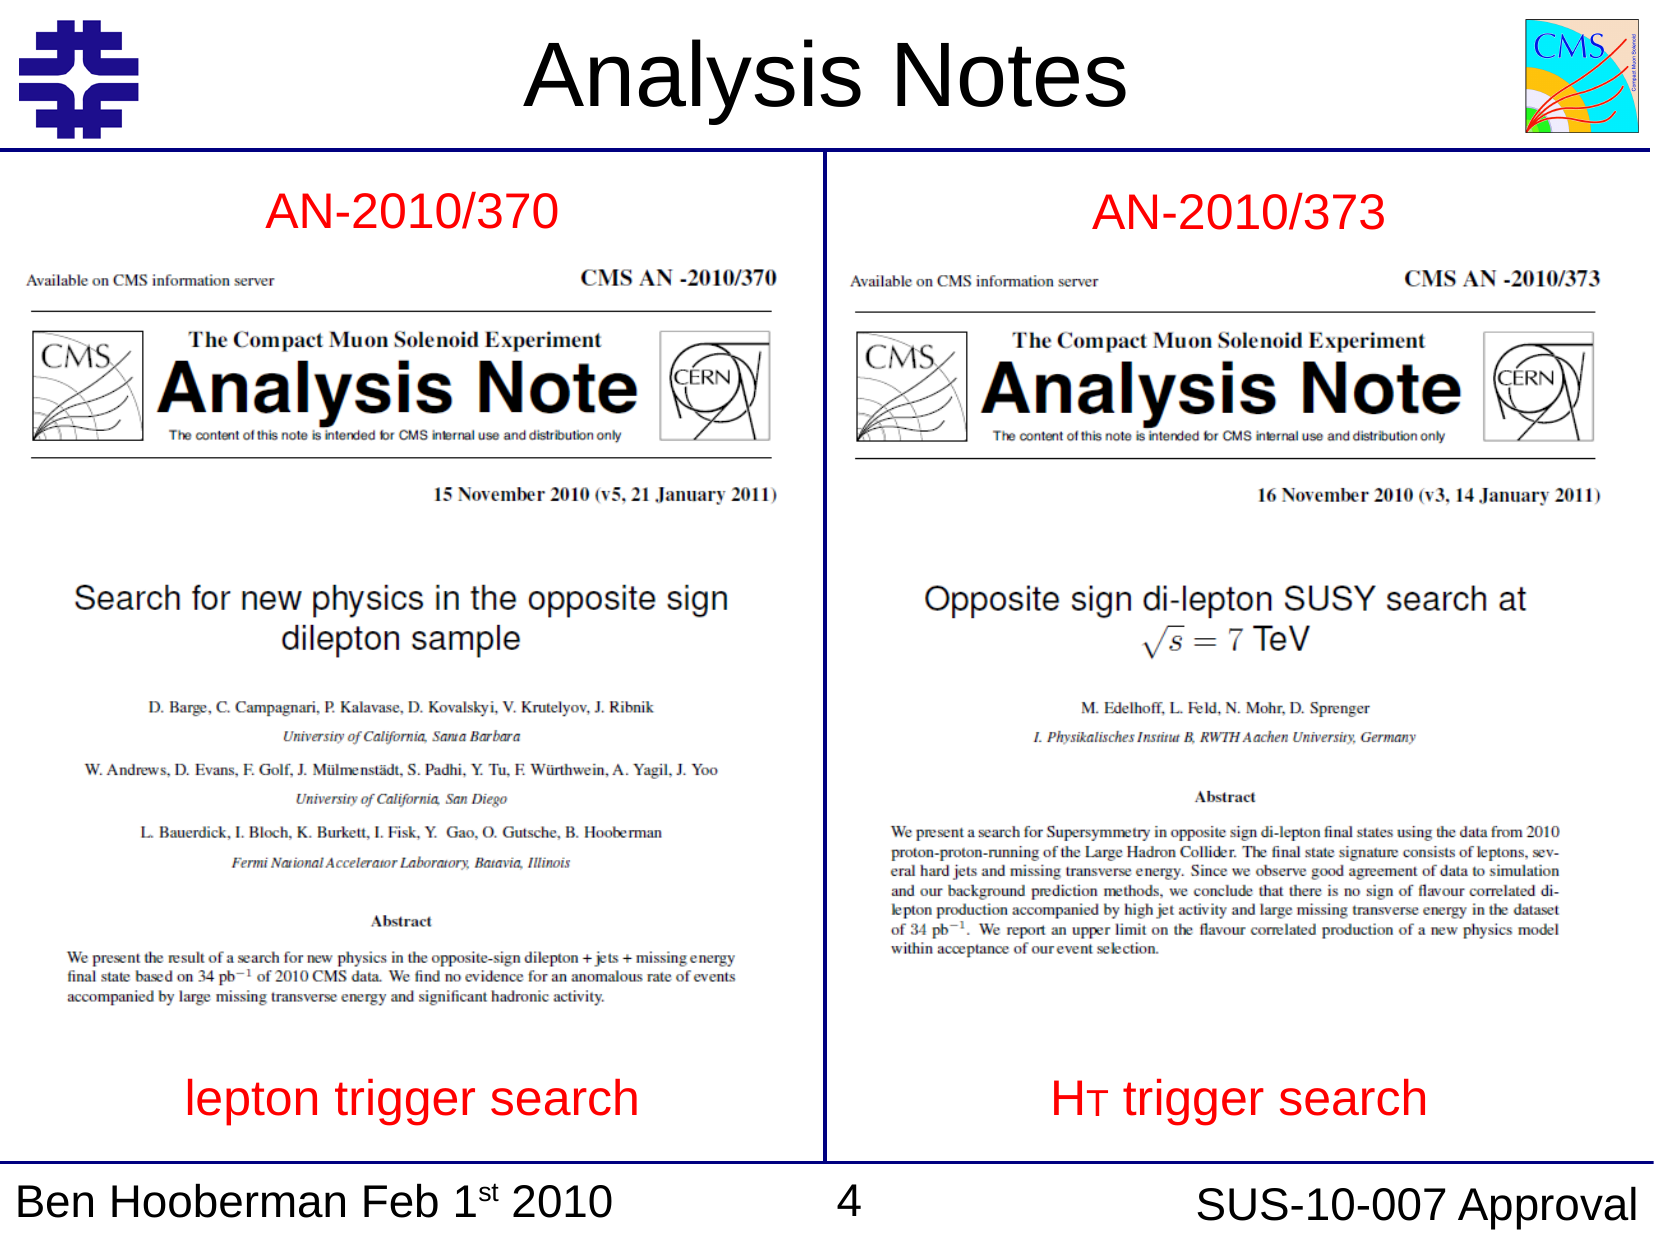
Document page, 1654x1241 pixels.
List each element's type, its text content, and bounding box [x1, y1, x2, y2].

title Analysis Notes [0, 0, 1654, 151]
picture [827, 224, 1654, 980]
picture [0, 254, 823, 1033]
text_box AN-2010/370 [0, 176, 823, 254]
text_box lepton trigger search [0, 1062, 823, 1140]
text_box HT trigger search [826, 1062, 1652, 1149]
text_box AN-2010/373 [826, 176, 1652, 254]
